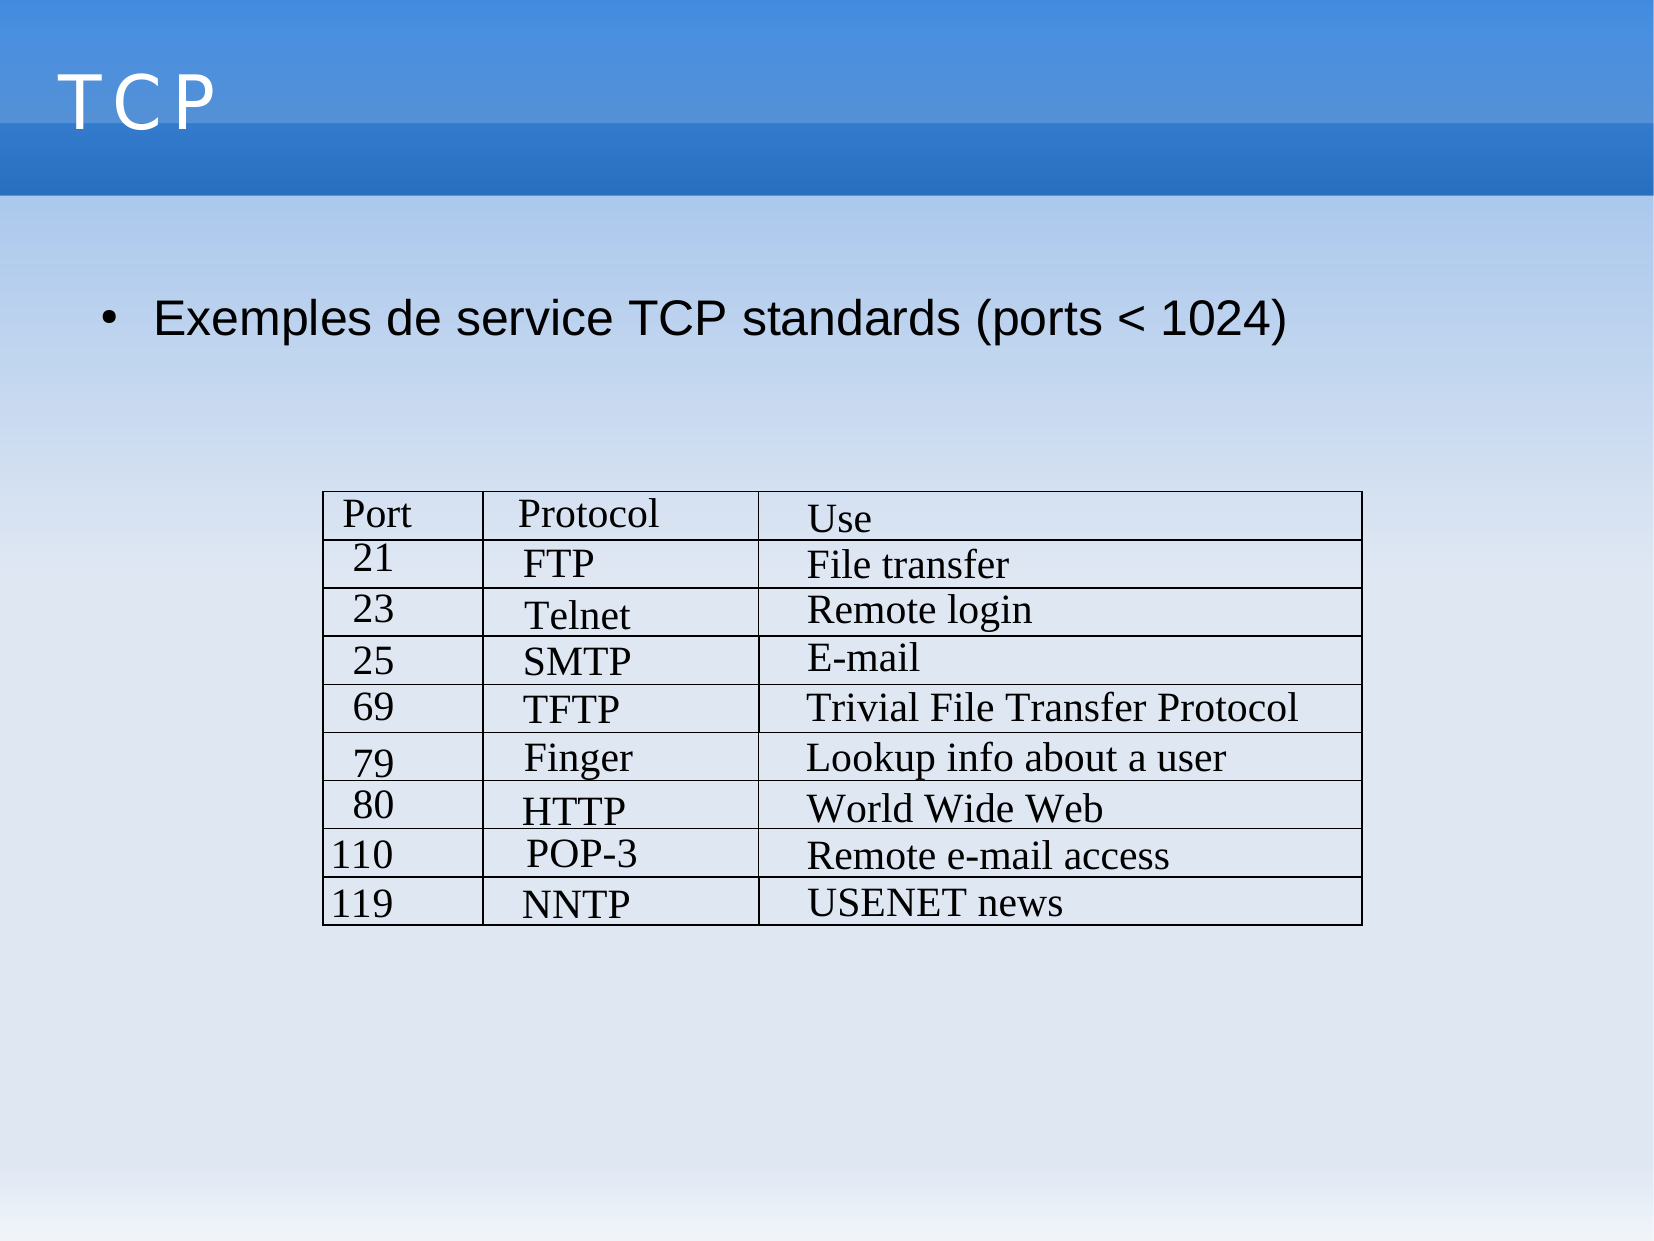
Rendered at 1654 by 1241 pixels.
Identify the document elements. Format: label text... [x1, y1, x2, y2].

text_box Port [327, 483, 427, 545]
text_box 21 [337, 526, 410, 577]
text_box NNTP [507, 873, 647, 936]
text_box Use [792, 487, 888, 533]
text_box HTTP [530, 812, 542, 822]
text_box 69 [337, 675, 410, 732]
text_box Port [370, 509, 381, 526]
text_box Lookup info about a user [791, 726, 1243, 789]
text_box Port [351, 502, 359, 514]
text_box World Wide Web [791, 777, 1119, 824]
text_box 25 [337, 629, 410, 675]
text_box Remote login [791, 578, 1048, 641]
text_box 79 [378, 751, 388, 764]
text_box Trivial File Transfer Protocol [791, 676, 1315, 739]
text_box USENET news [792, 871, 1079, 934]
text_box FTP [508, 533, 610, 595]
text_box File transfer [791, 533, 1025, 578]
text_box HTTP [612, 800, 620, 812]
text_box TFTP [508, 678, 636, 741]
text_box Finger [509, 726, 649, 789]
text_box 80 [337, 773, 410, 836]
text_box Telnet [509, 584, 646, 630]
list Exemples de service TCP standards (ports < 1024) [82, 290, 1571, 1109]
text_box POP-3 [511, 822, 653, 884]
text_box Port [393, 510, 403, 526]
text_box E-mail [792, 626, 936, 676]
text_box HTTP [507, 780, 642, 843]
text_box 79 [337, 732, 410, 773]
text_box 23 [337, 577, 410, 629]
text_box 110 [315, 823, 409, 872]
text_box Protocol [503, 483, 675, 545]
text_box SMTP [508, 630, 647, 693]
title TCP [59, 29, 1270, 178]
picture [0, 0, 1654, 1241]
text_box 119 [315, 872, 409, 935]
text_box Remote e-mail access [791, 824, 1186, 887]
